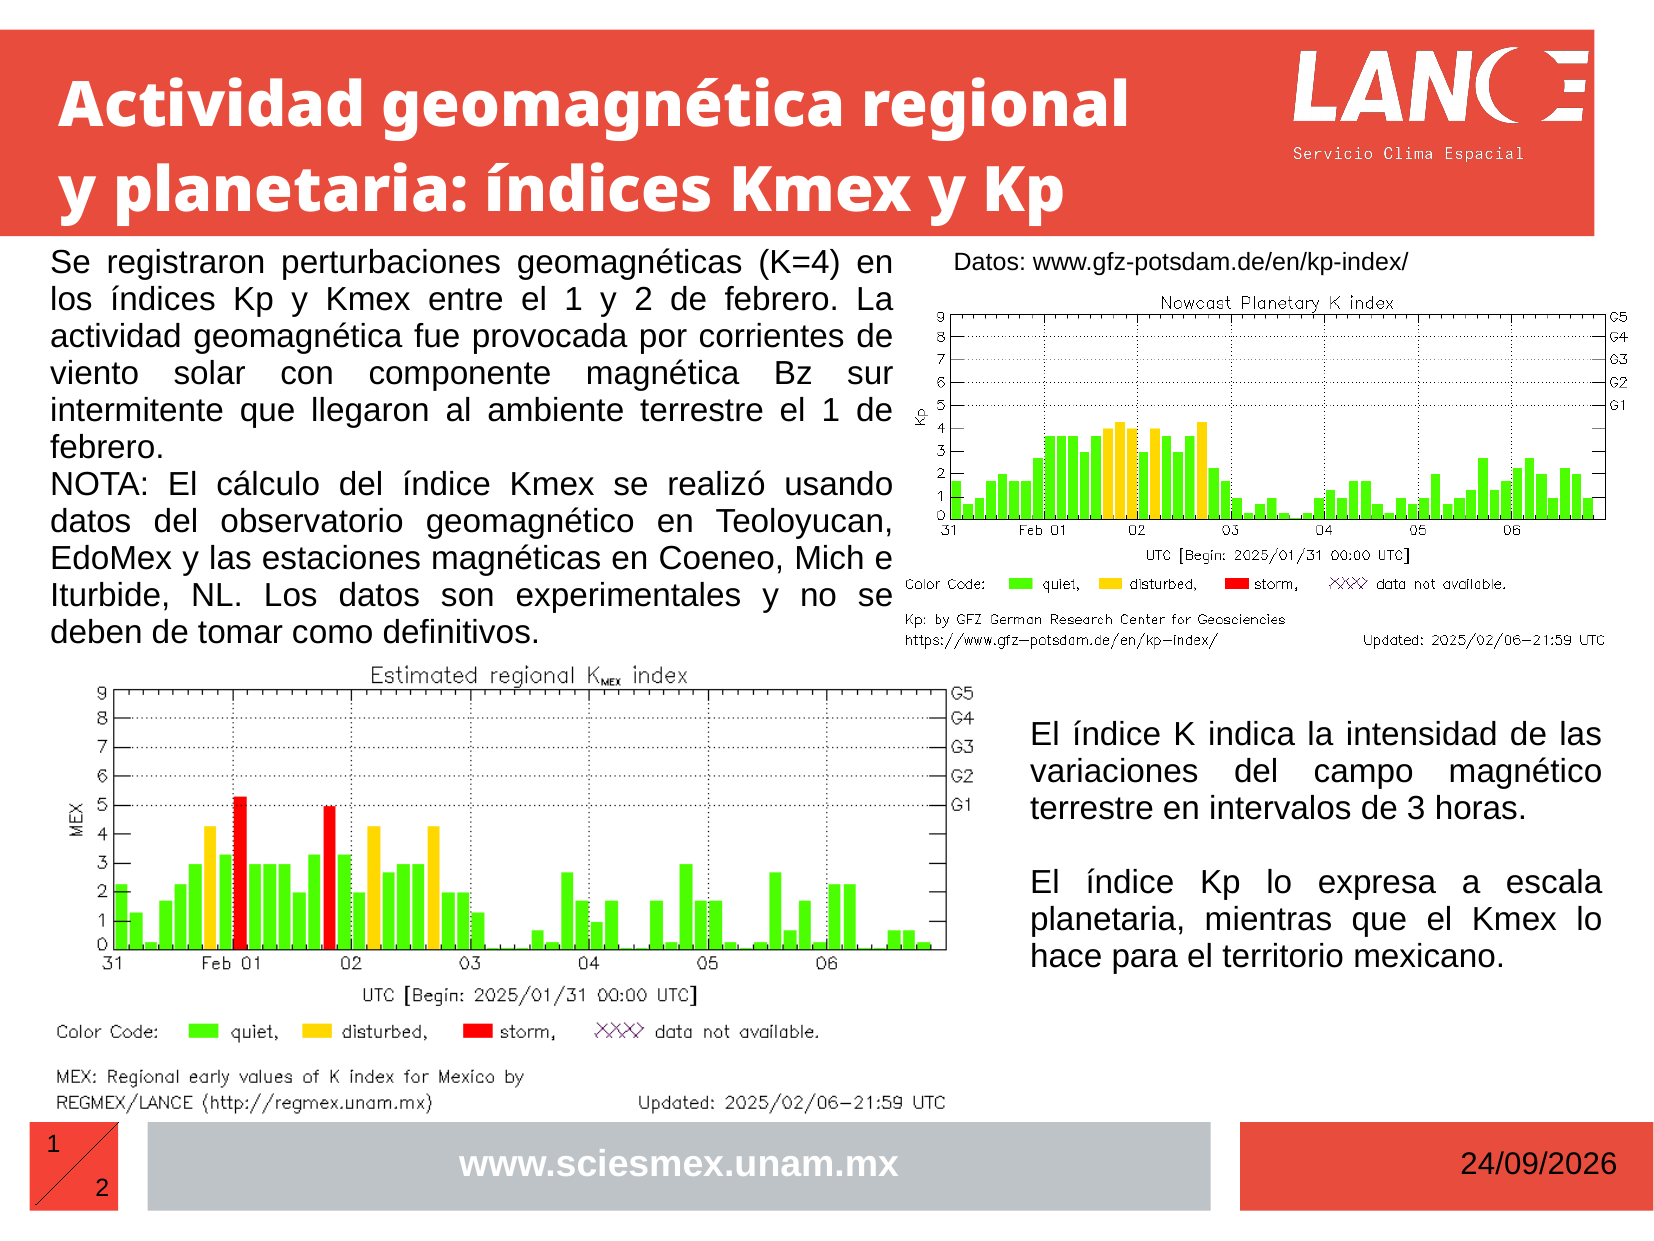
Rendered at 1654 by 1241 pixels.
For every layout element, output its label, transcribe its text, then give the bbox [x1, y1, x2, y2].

text_box <número> [31, 1122, 176, 1170]
picture [1293, 47, 1589, 162]
title Actividad geomagnética regional y planetaria: índices Kmex y Kp [59, 59, 1312, 207]
text_box 06/02/2025 [1424, 1122, 1654, 1205]
picture [47, 277, 1642, 1116]
text_box 2 [35, 1151, 125, 1209]
text_box Se registraron perturbaciones geomagnéticas (K=4) en los índices Kp y Kmex entre el 1 y 2 de febrero. La actividad geomagnética fue provocada por corrientes de viento solar con componente magnética Bz sur intermitente que llegaron al ambiente terrestre el 1 de febrero. NOTA: El cálculo del índice Kmex se realizó usando datos del observatorio geomagnético en Teoloyucan, EdoMex y las estaciones magnéticas en Coeneo, Mich e Iturbide, NL. Los datos son experimentales y no se deben de tomar como definitivos. [35, 236, 910, 770]
text_box El índice K indica la intensidad de las variaciones del campo magnético terrestre en intervalos de 3 horas. El índice Kp lo expresa a escala planetaria, mientras que el Kmex lo hace para el territorio mexicano. [1015, 707, 1619, 1052]
text_box Datos: www.gfz-potsdam.de/en/kp-index/ [938, 240, 1436, 277]
text_box www.sciesmex.unam.mx [153, 1122, 1205, 1205]
